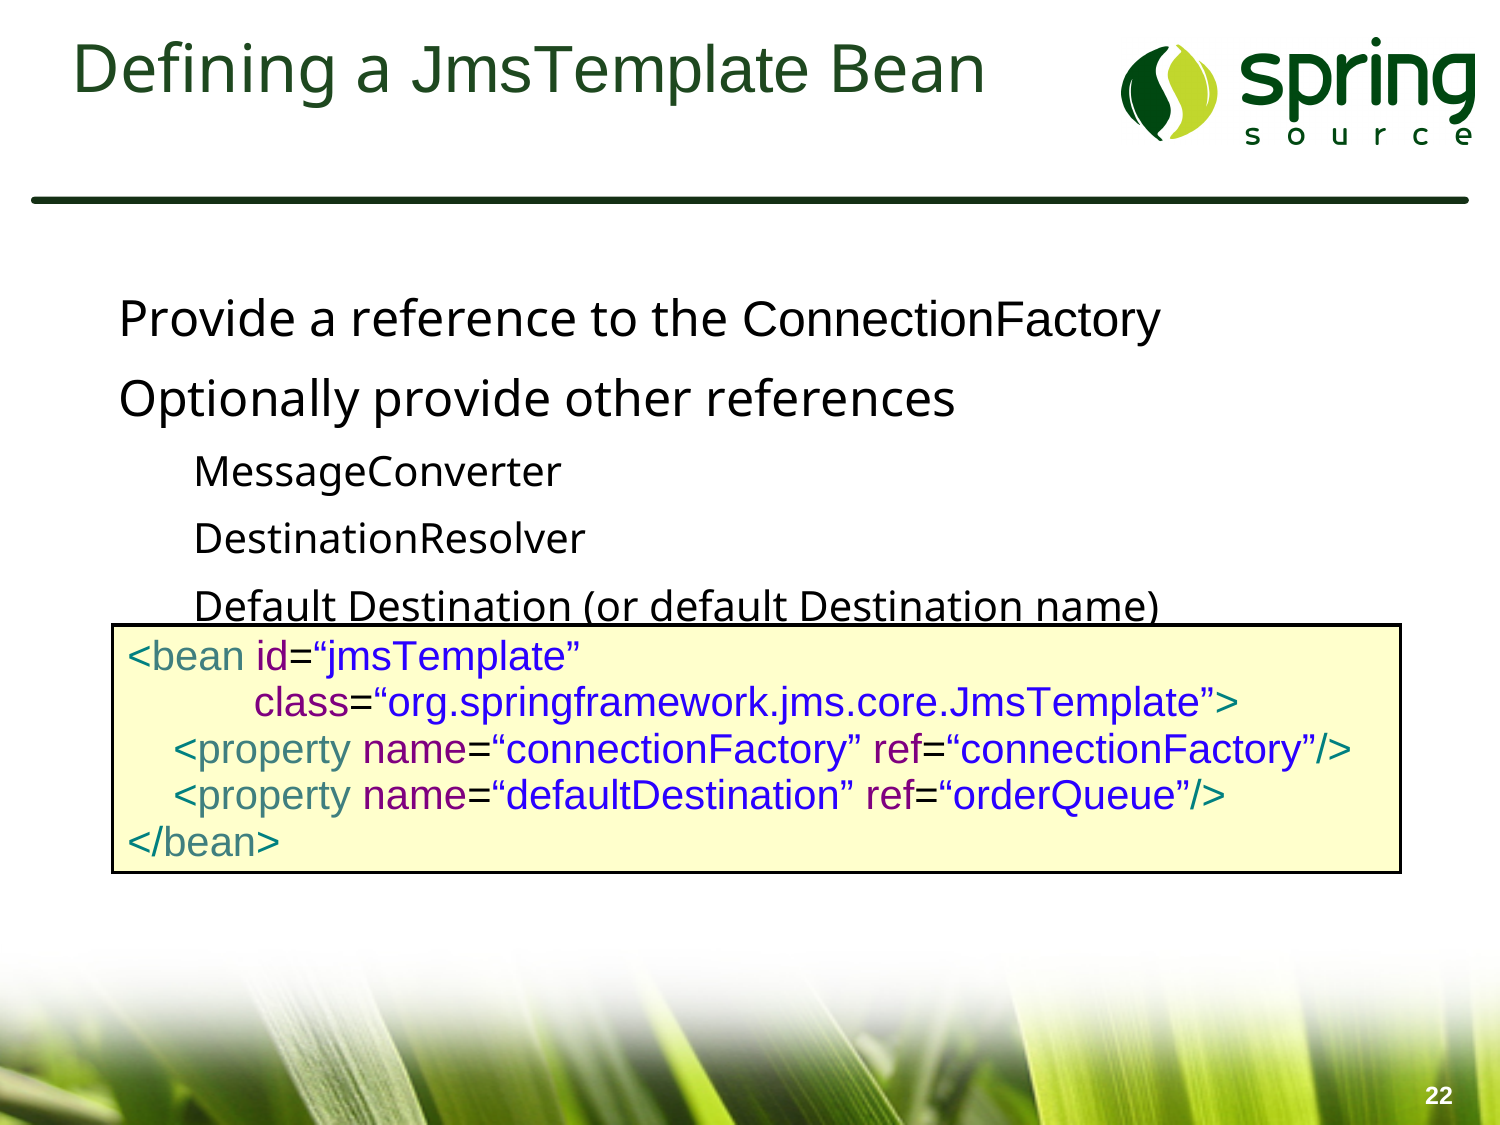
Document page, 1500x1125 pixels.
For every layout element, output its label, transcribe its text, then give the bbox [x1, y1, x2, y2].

list Provide a reference to the ConnectionFactory Optionally provide other references MessageConverter DestinationResolver Default Destination (or default Destination name) [103, 275, 1394, 938]
text_box <bean id=“jmsTemplate” class=“org.springframework.jms.core.JmsTemplate”> <property name=“connectionFactory” ref=“connectionFactory”/> <property name=“defaultDestination” ref=“orderQueue”/> </bean> [112, 624, 1401, 873]
picture [1121, 37, 1475, 145]
picture [0, 944, 1500, 1125]
title Defining a JmsTemplate Bean [56, 13, 1089, 176]
